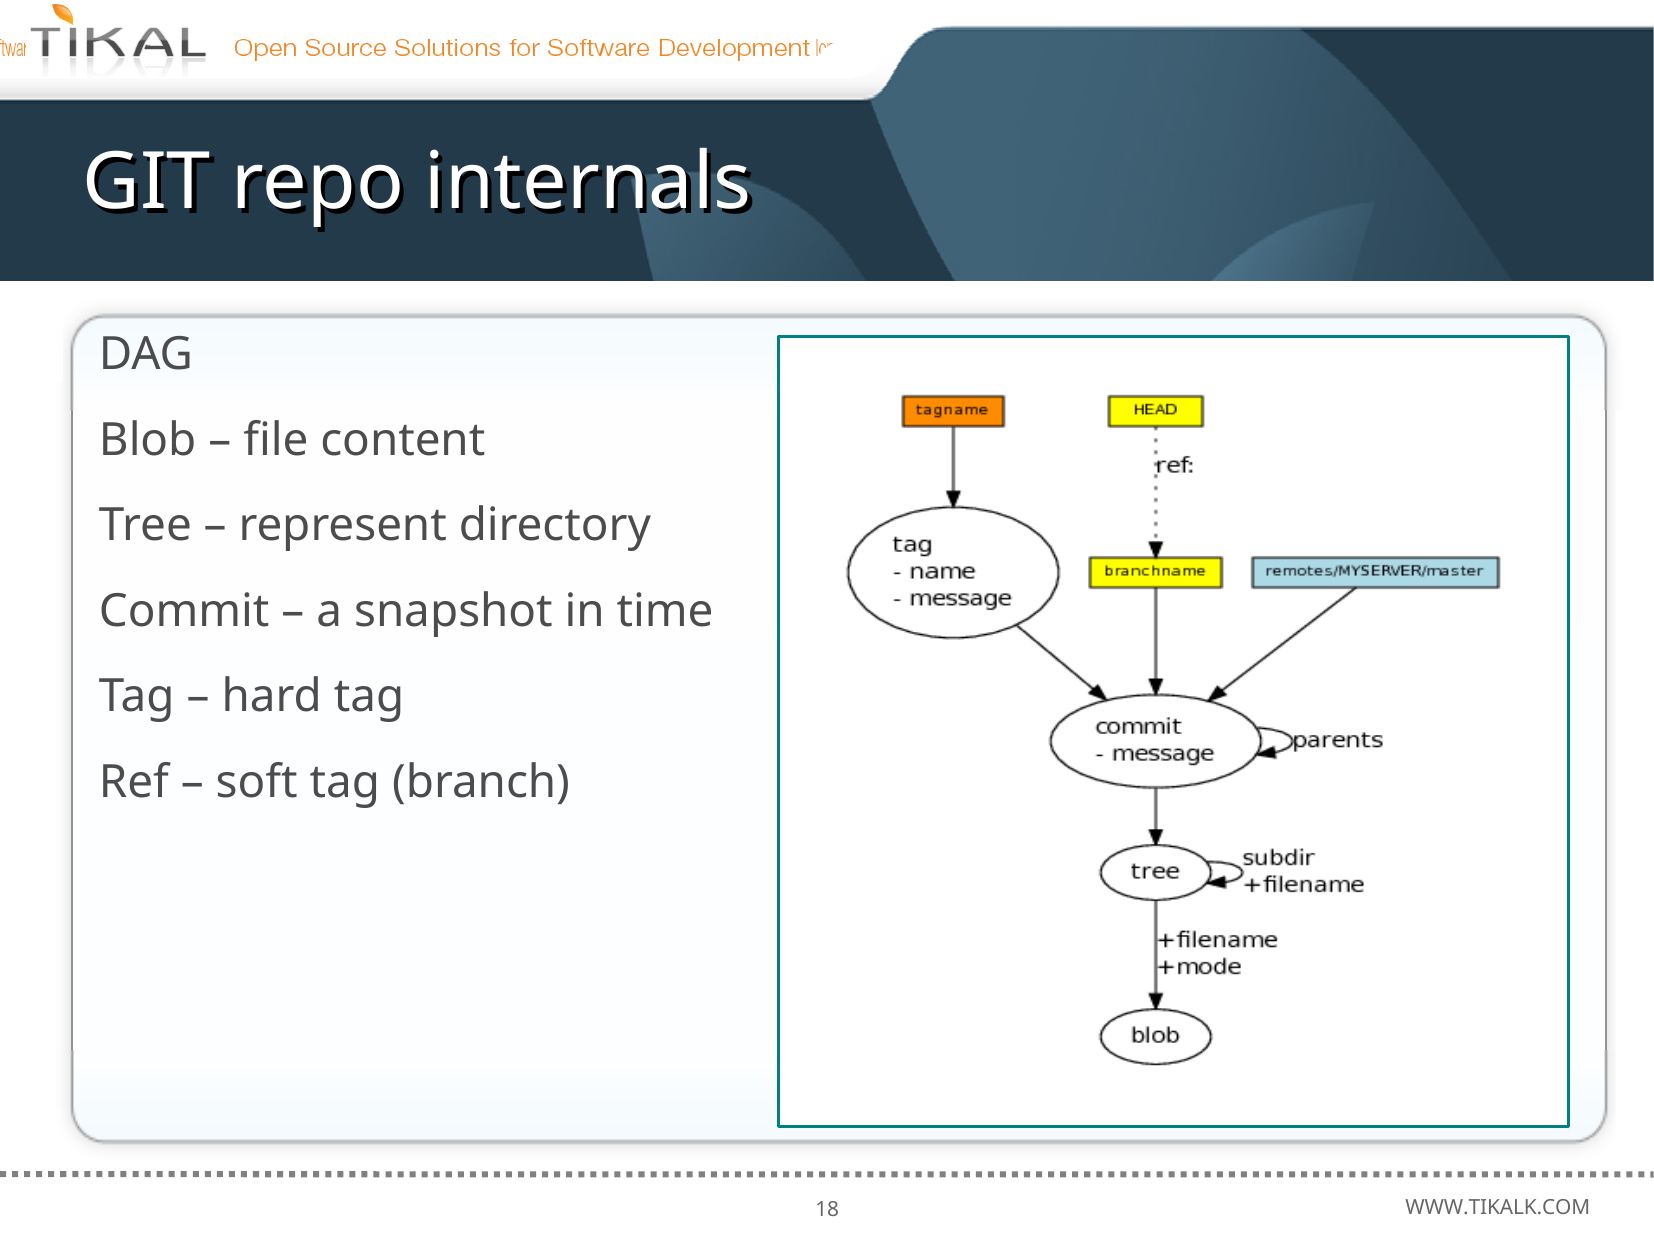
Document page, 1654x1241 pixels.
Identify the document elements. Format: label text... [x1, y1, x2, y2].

picture [55, 296, 1624, 410]
picture [55, 1050, 1616, 1163]
picture [779, 337, 1568, 1126]
picture [0, 3, 1654, 281]
list DAG Blob – file content Tree – represent directory Commit – a snapshot in time Tag – hard tag Ref – soft tag (branch) [98, 322, 826, 808]
title GIT repo internals [82, 73, 1570, 280]
